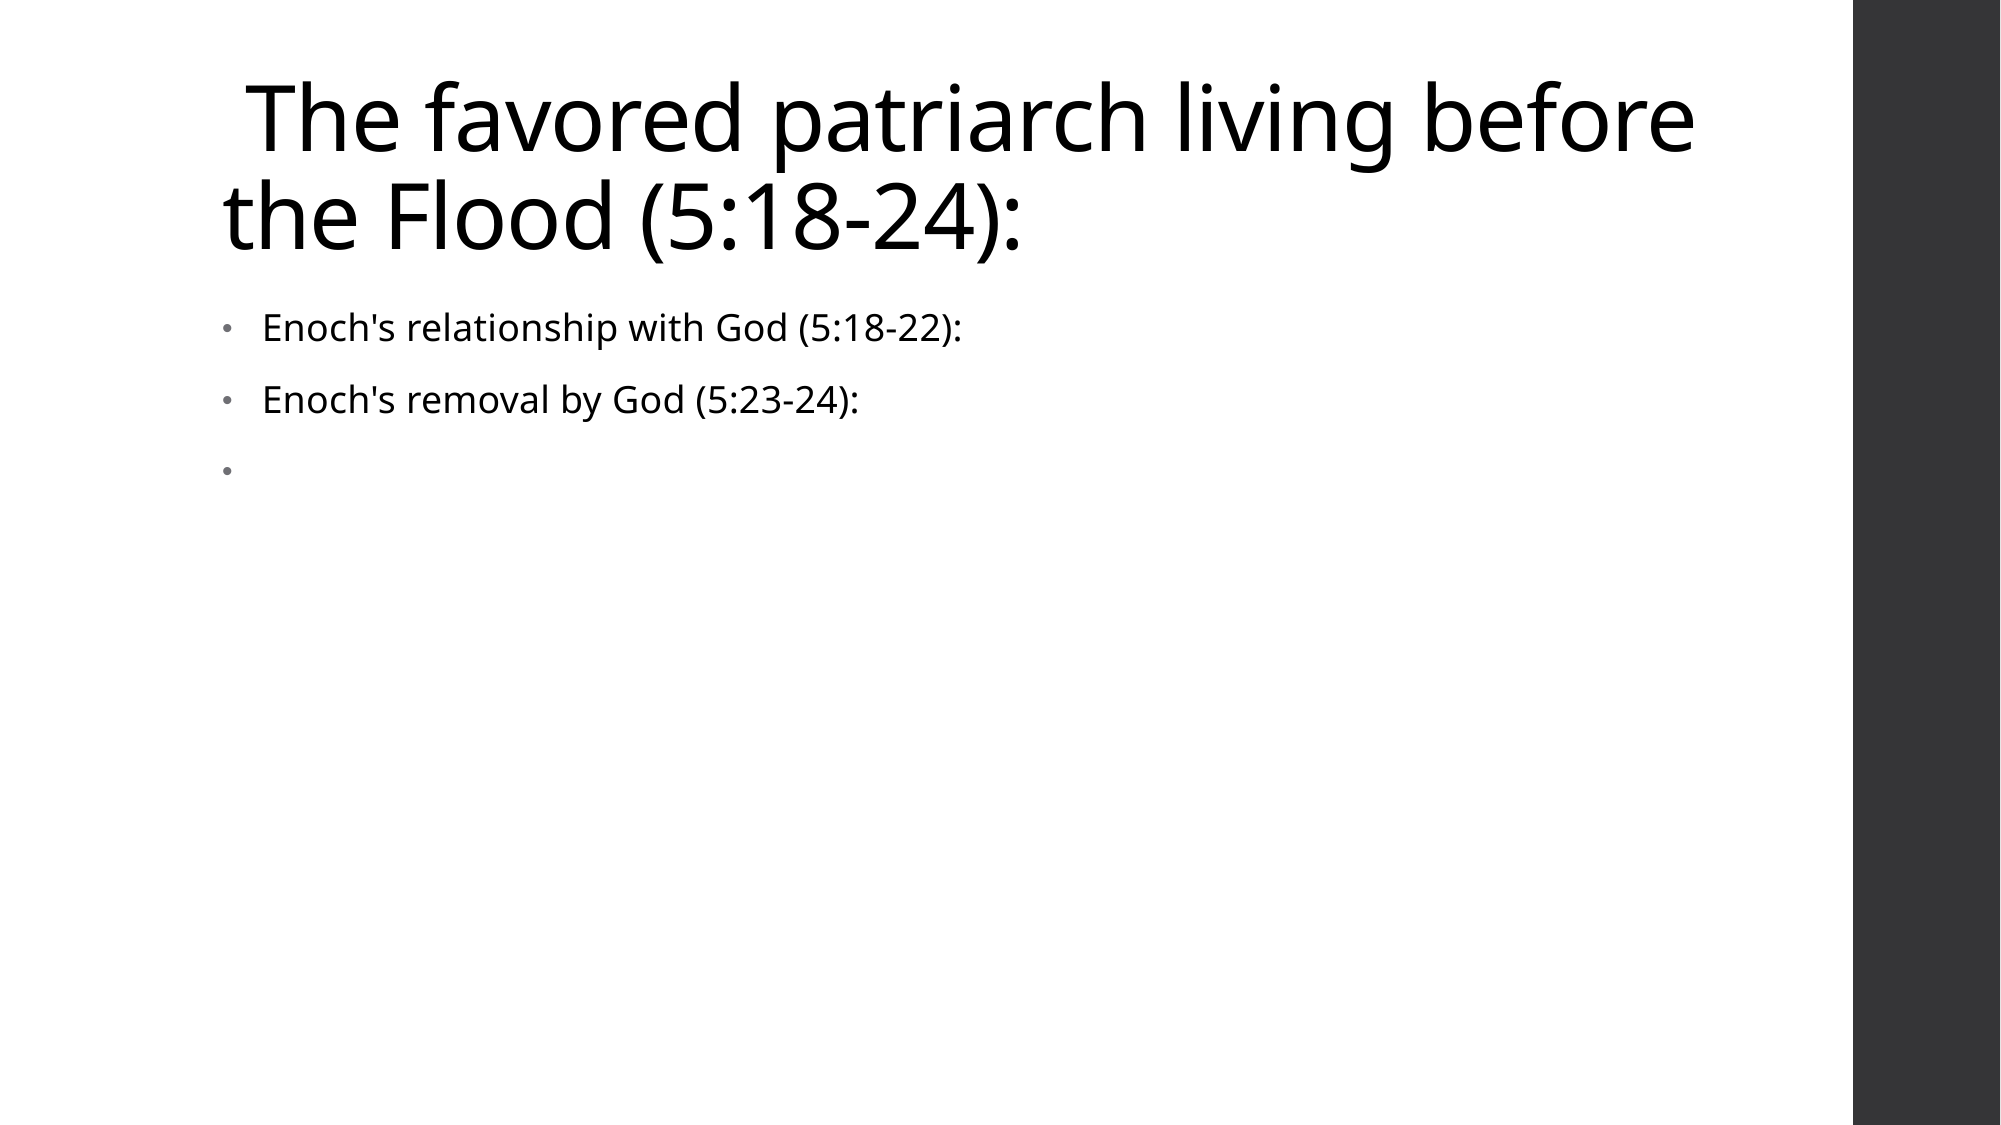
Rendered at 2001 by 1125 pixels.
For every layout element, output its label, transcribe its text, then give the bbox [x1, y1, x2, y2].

title The favored patriarch living before the Flood (5:18-24): [206, 60, 1797, 278]
list Enoch's relationship with God (5:18-22): Enoch's removal by God (5:23-24): [206, 299, 1617, 1014]
